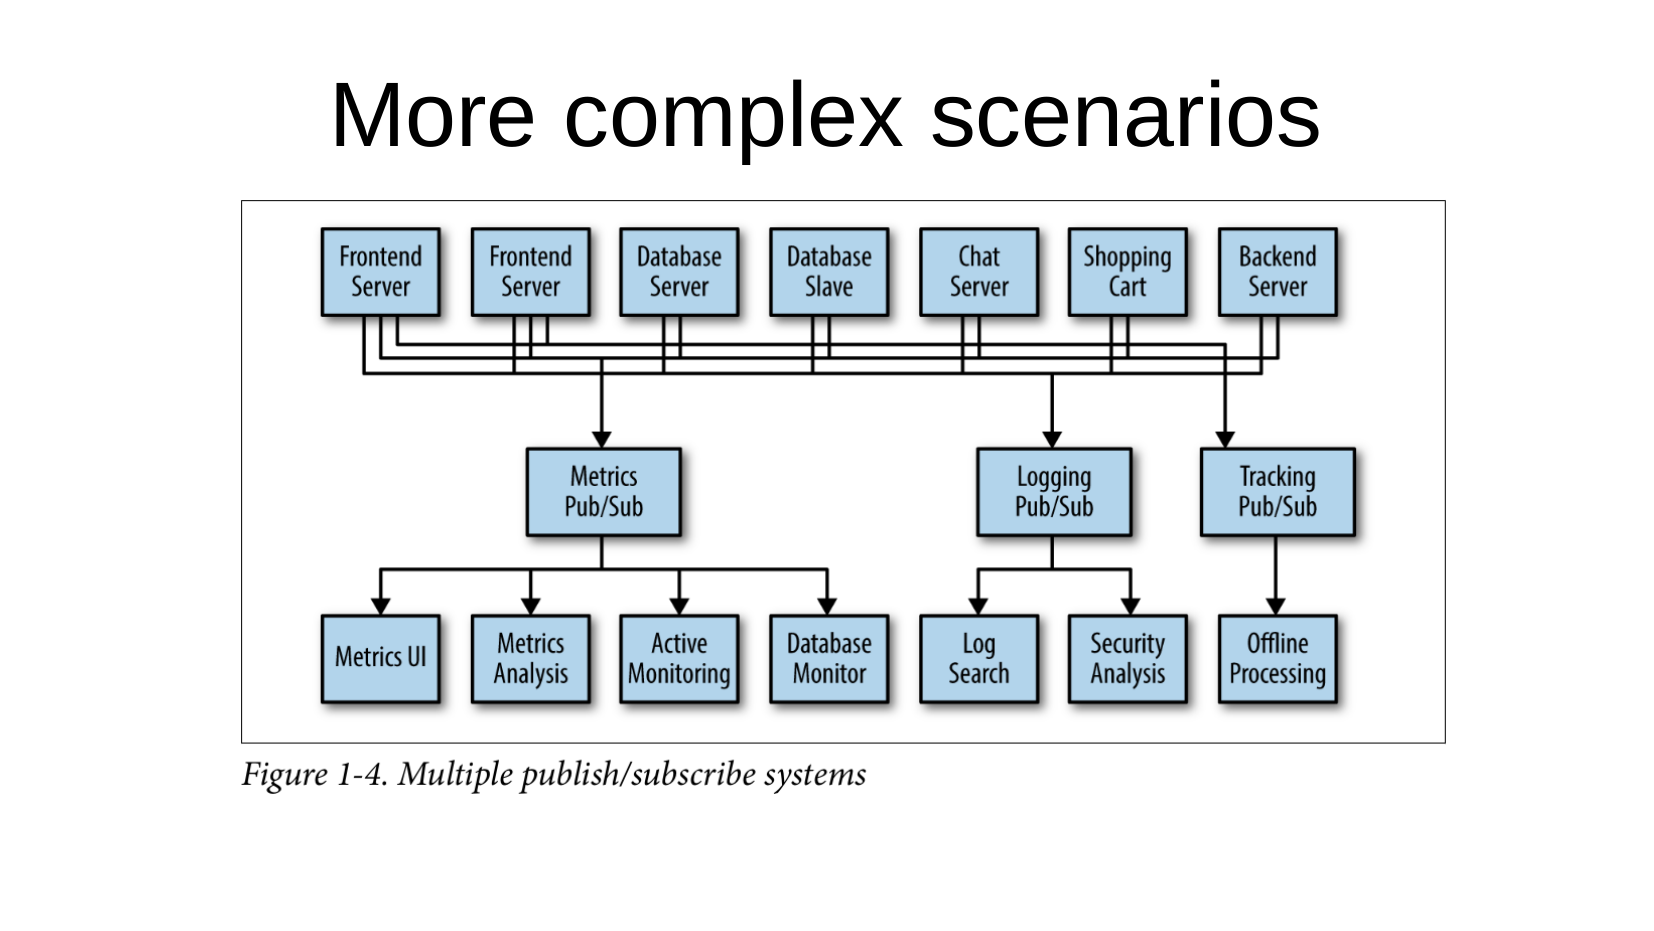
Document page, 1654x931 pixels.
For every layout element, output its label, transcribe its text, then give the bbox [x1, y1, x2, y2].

picture [226, 179, 1471, 811]
title More complex scenarios [82, 37, 1571, 193]
